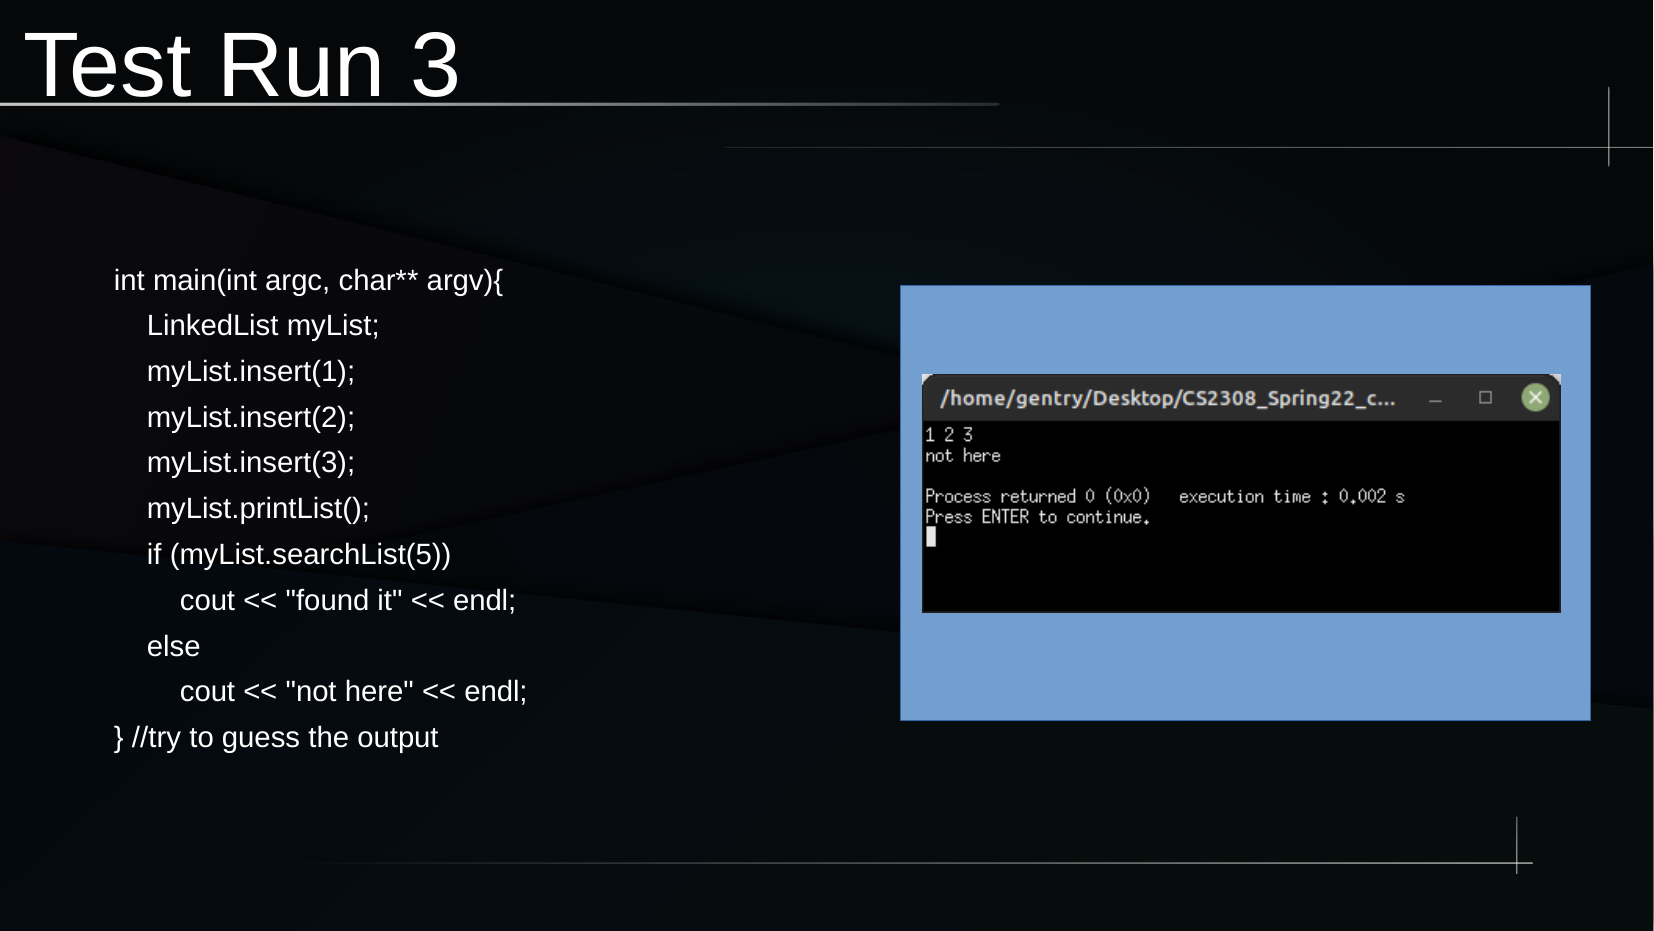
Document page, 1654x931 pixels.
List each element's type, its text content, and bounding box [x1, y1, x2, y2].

title Test Run 3 [23, 11, 1589, 119]
list int main(int argc, char** argv){ LinkedList myList; myList.insert(1); myList.insert(2); myList.insert(3); myList.printList(); if (myList.searchList(5)) cout << "found it" << endl; else cout << "not here" << endl; } //try to guess the output [82, 217, 809, 758]
picture [0, 0, 1654, 931]
text_box [900, 285, 1591, 721]
